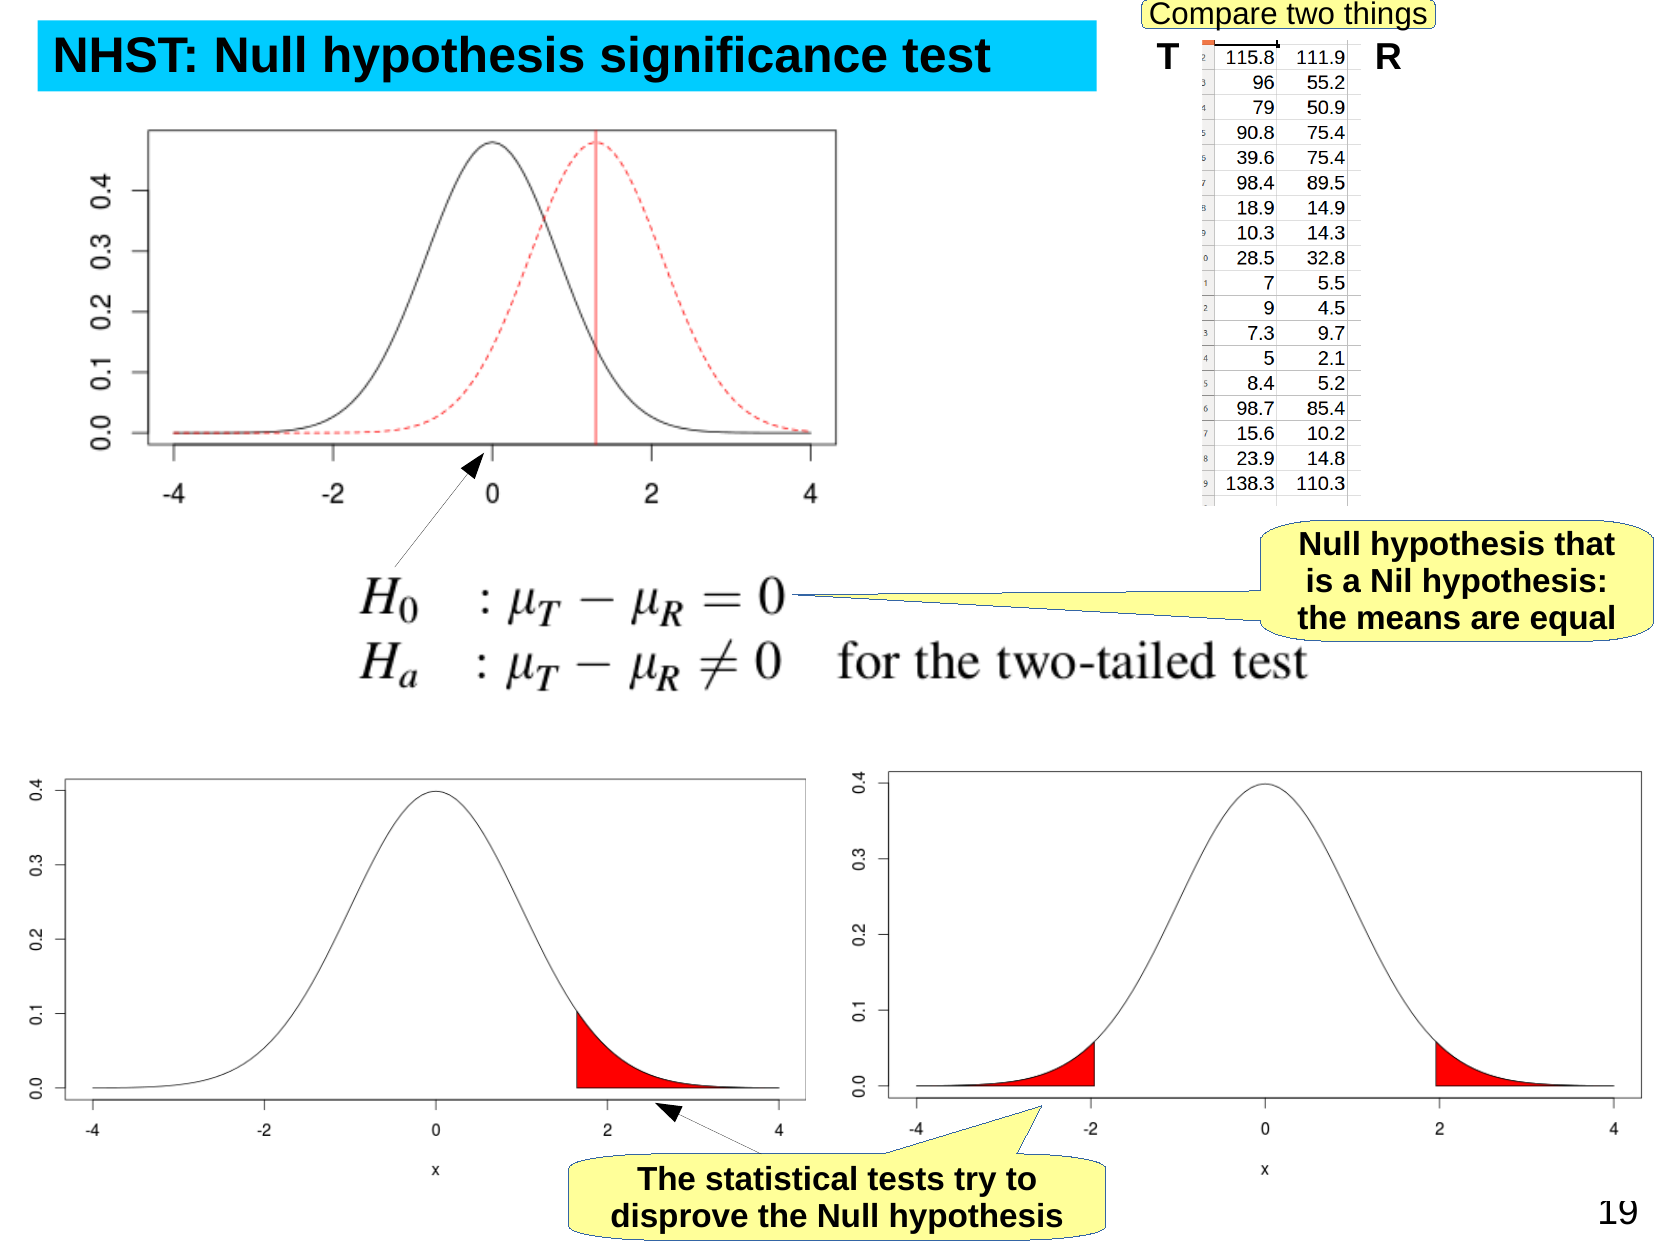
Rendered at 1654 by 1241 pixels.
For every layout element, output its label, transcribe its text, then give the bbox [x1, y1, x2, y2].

text_box Compare two things [1141, 0, 1436, 29]
text_box R [1360, 28, 1413, 86]
text_box NHST: Null hypothesis significance test [37, 20, 1097, 92]
text_box Null hypothesis that is a Nil hypothesis: the means are equal [792, 520, 1654, 642]
picture [1202, 40, 1361, 506]
text_box The statistical tests try to disprove the Null hypothesis [568, 1105, 1106, 1241]
text_box T [1141, 28, 1194, 86]
picture [0, 0, 1654, 1202]
